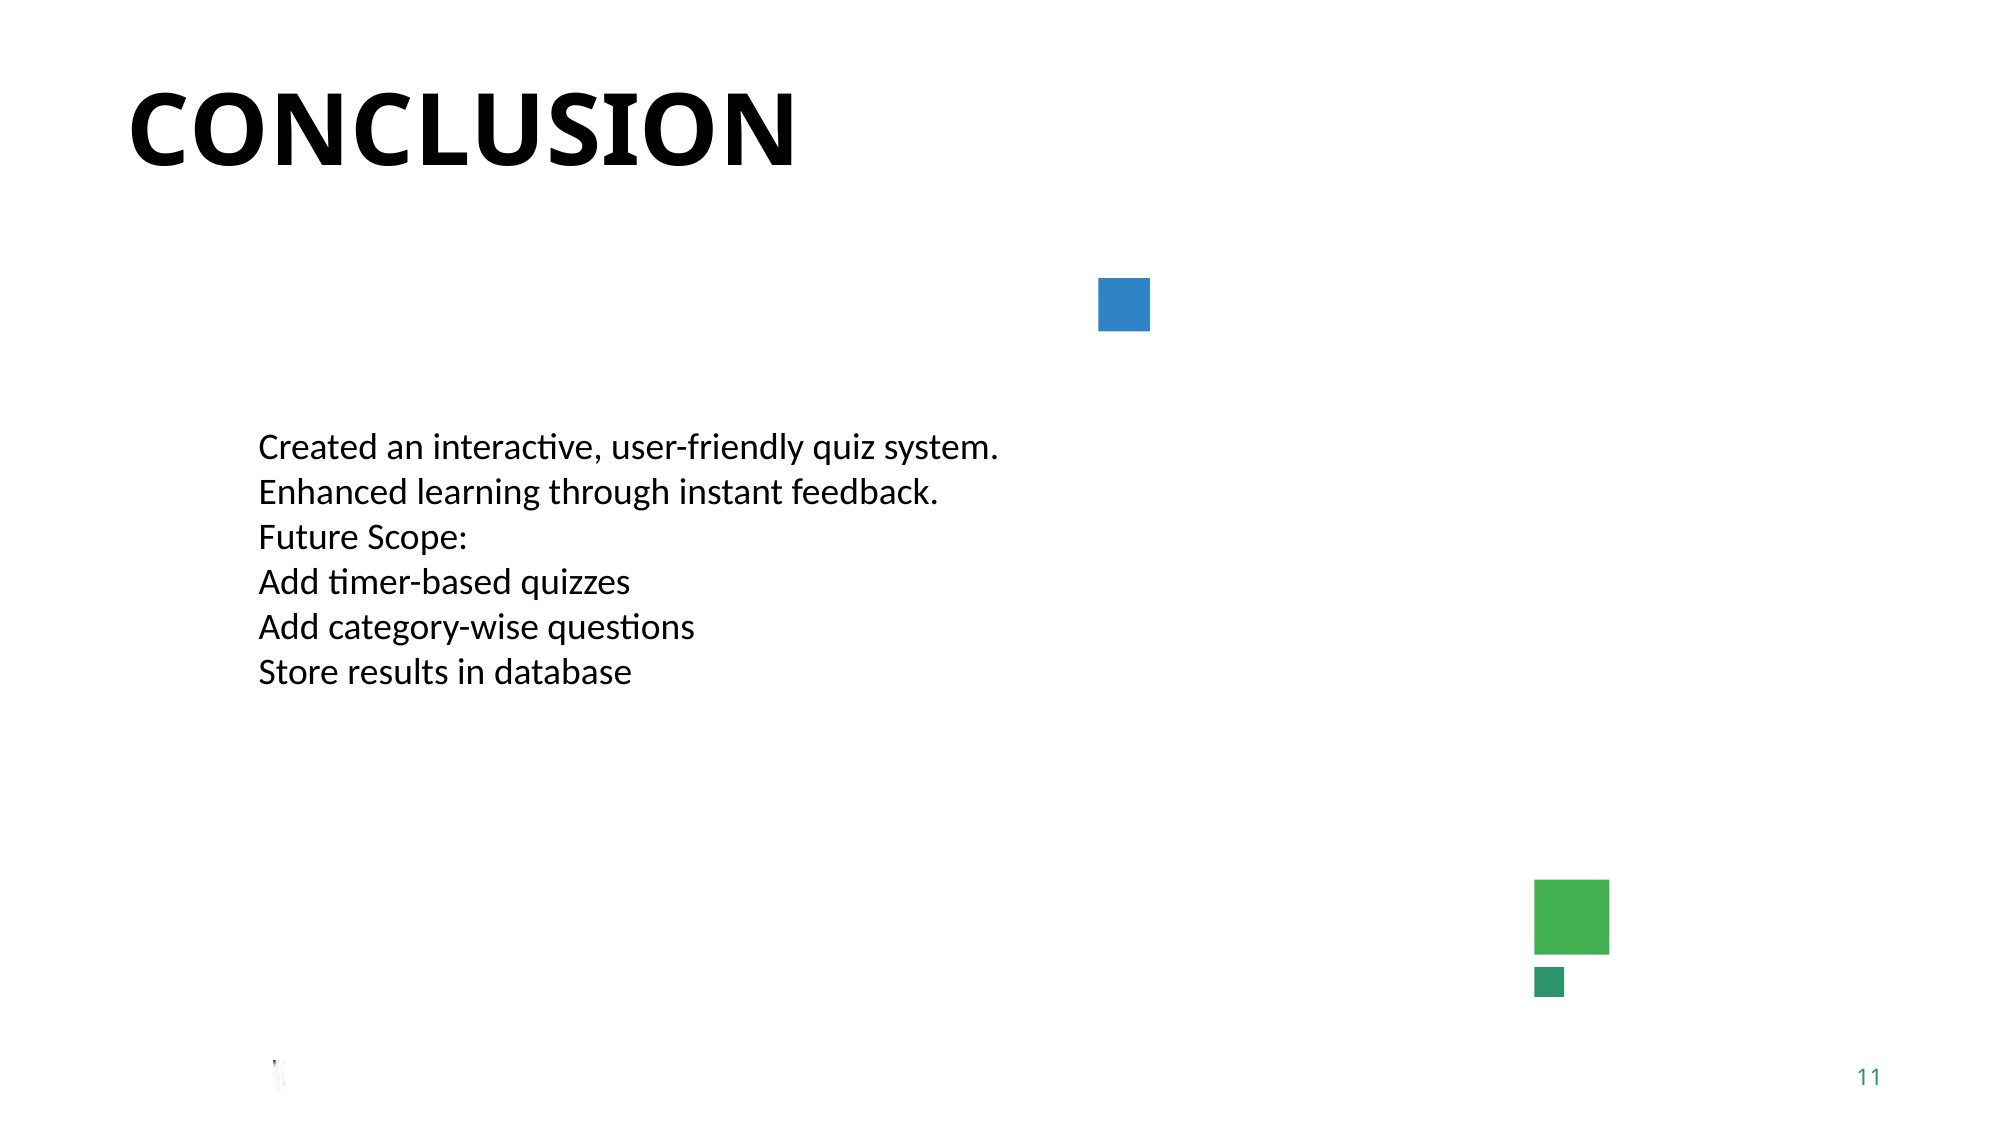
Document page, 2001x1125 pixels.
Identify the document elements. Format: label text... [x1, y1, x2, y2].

text_box [1534, 967, 1565, 997]
text_box Created an interactive, user-friendly quiz system. Enhanced learning through instant feedback. Future Scope: Add timer-based quizzes Add category-wise questions Store results in database [243, 414, 1189, 748]
picture [273, 1060, 286, 1091]
text_box [1534, 879, 1610, 955]
text_box [1098, 278, 1150, 332]
title CONCLUSION [123, 63, 876, 187]
text_box 11 [1849, 1061, 1888, 1094]
